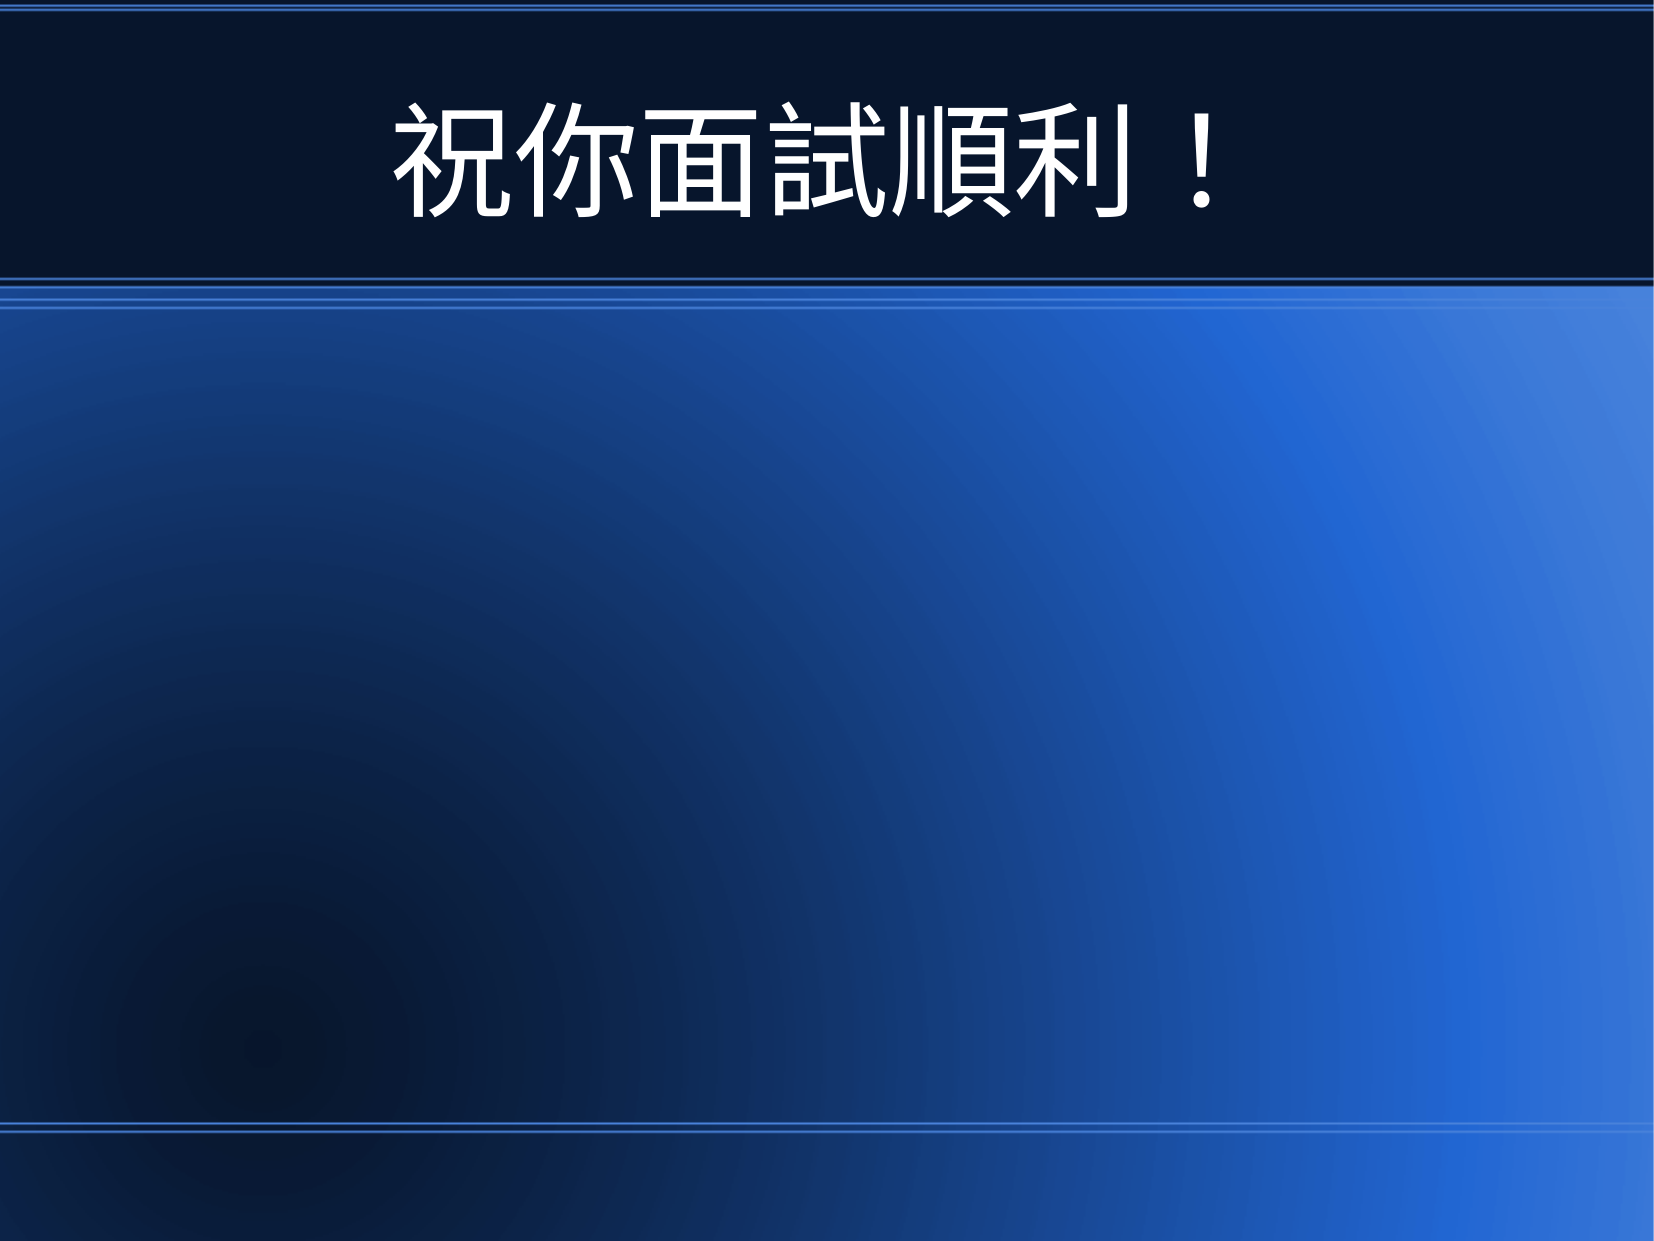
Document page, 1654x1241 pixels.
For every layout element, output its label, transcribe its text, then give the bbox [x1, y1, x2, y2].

picture [0, 0, 1654, 1241]
title 祝你面試順利！ [82, 49, 1571, 257]
